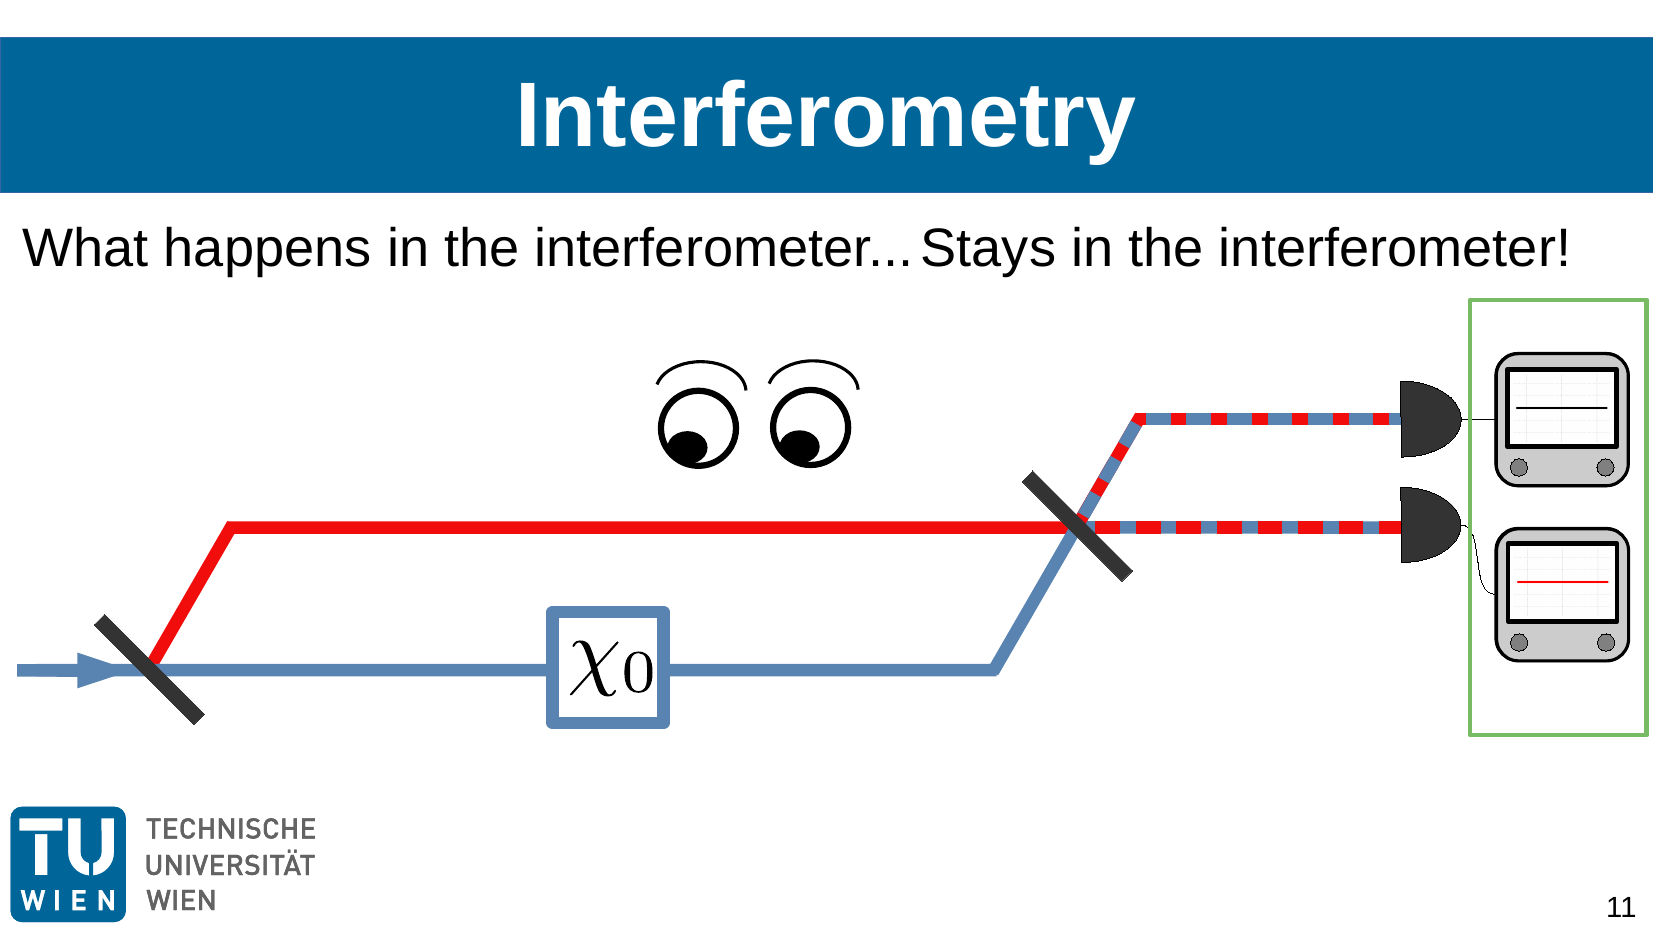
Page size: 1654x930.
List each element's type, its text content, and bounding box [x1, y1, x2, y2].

text_box [94, 614, 205, 725]
text_box [780, 431, 819, 463]
text_box Stays in the interferometer! [905, 209, 1587, 286]
text_box [552, 612, 664, 723]
text_box [1495, 353, 1629, 486]
text_box [1495, 528, 1629, 661]
text_box What happens in the interferometer... [7, 209, 905, 286]
picture [553, 625, 661, 712]
text_box [668, 432, 707, 464]
title Interferometry [0, 37, 1653, 193]
text_box [1022, 470, 1133, 582]
text_box [1400, 381, 1462, 458]
picture [1509, 371, 1614, 445]
picture [1510, 546, 1615, 619]
text_box [1400, 487, 1461, 563]
